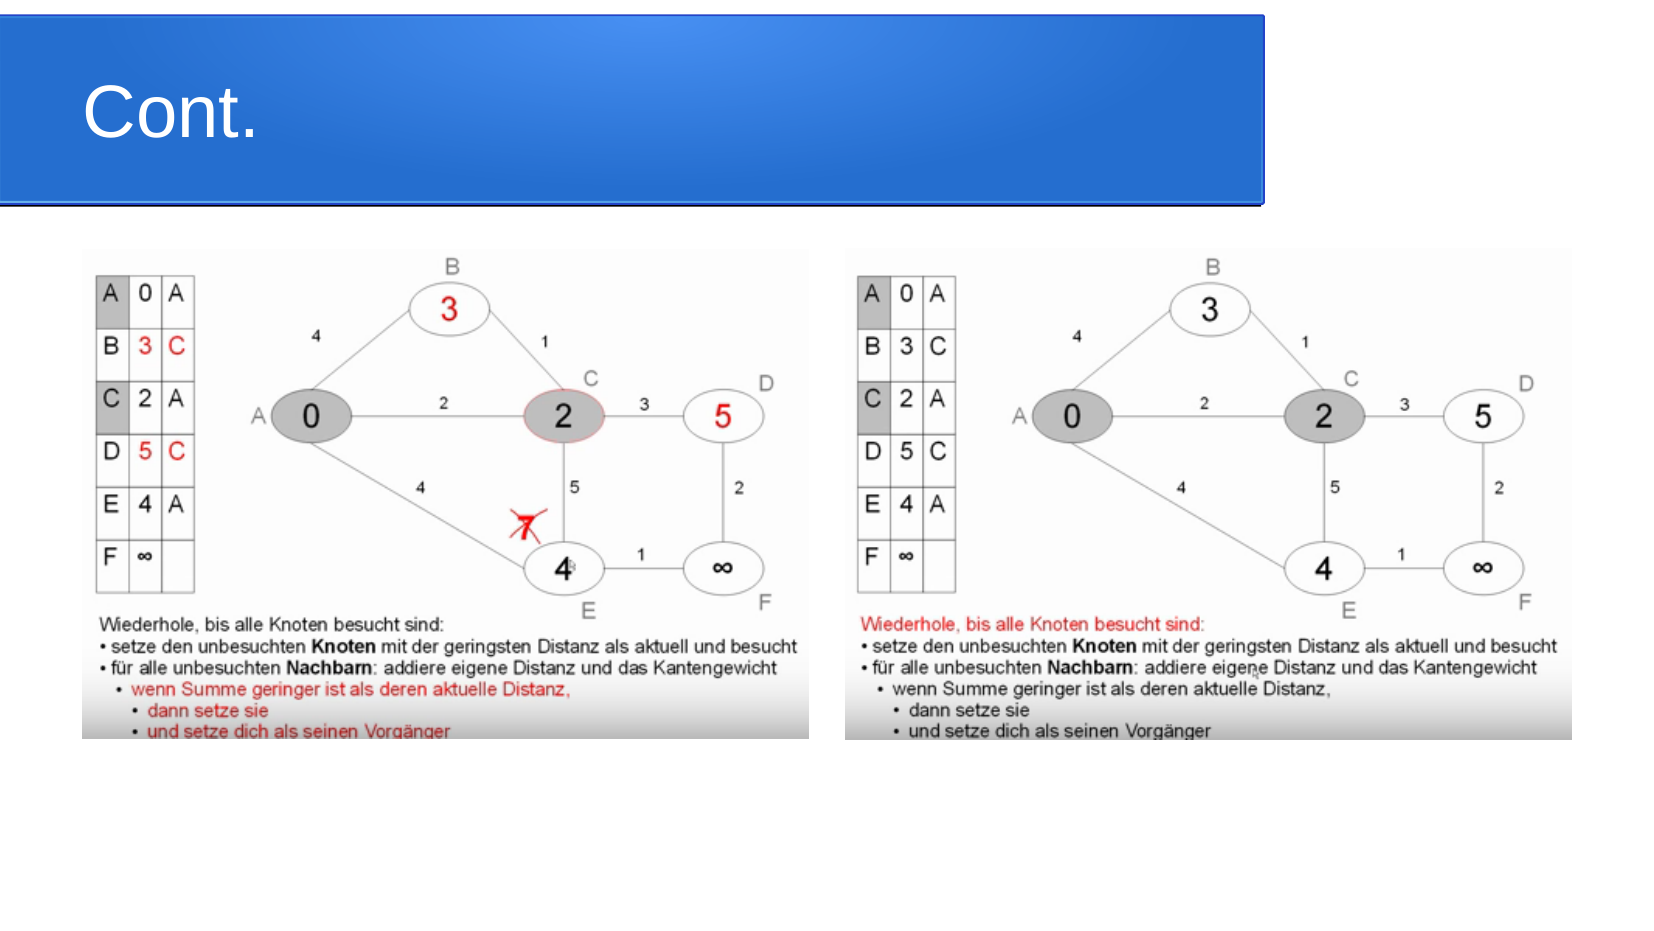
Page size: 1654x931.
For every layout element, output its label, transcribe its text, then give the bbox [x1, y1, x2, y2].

title Cont. [82, 35, 1235, 189]
picture [82, 249, 809, 739]
picture [845, 248, 1572, 740]
